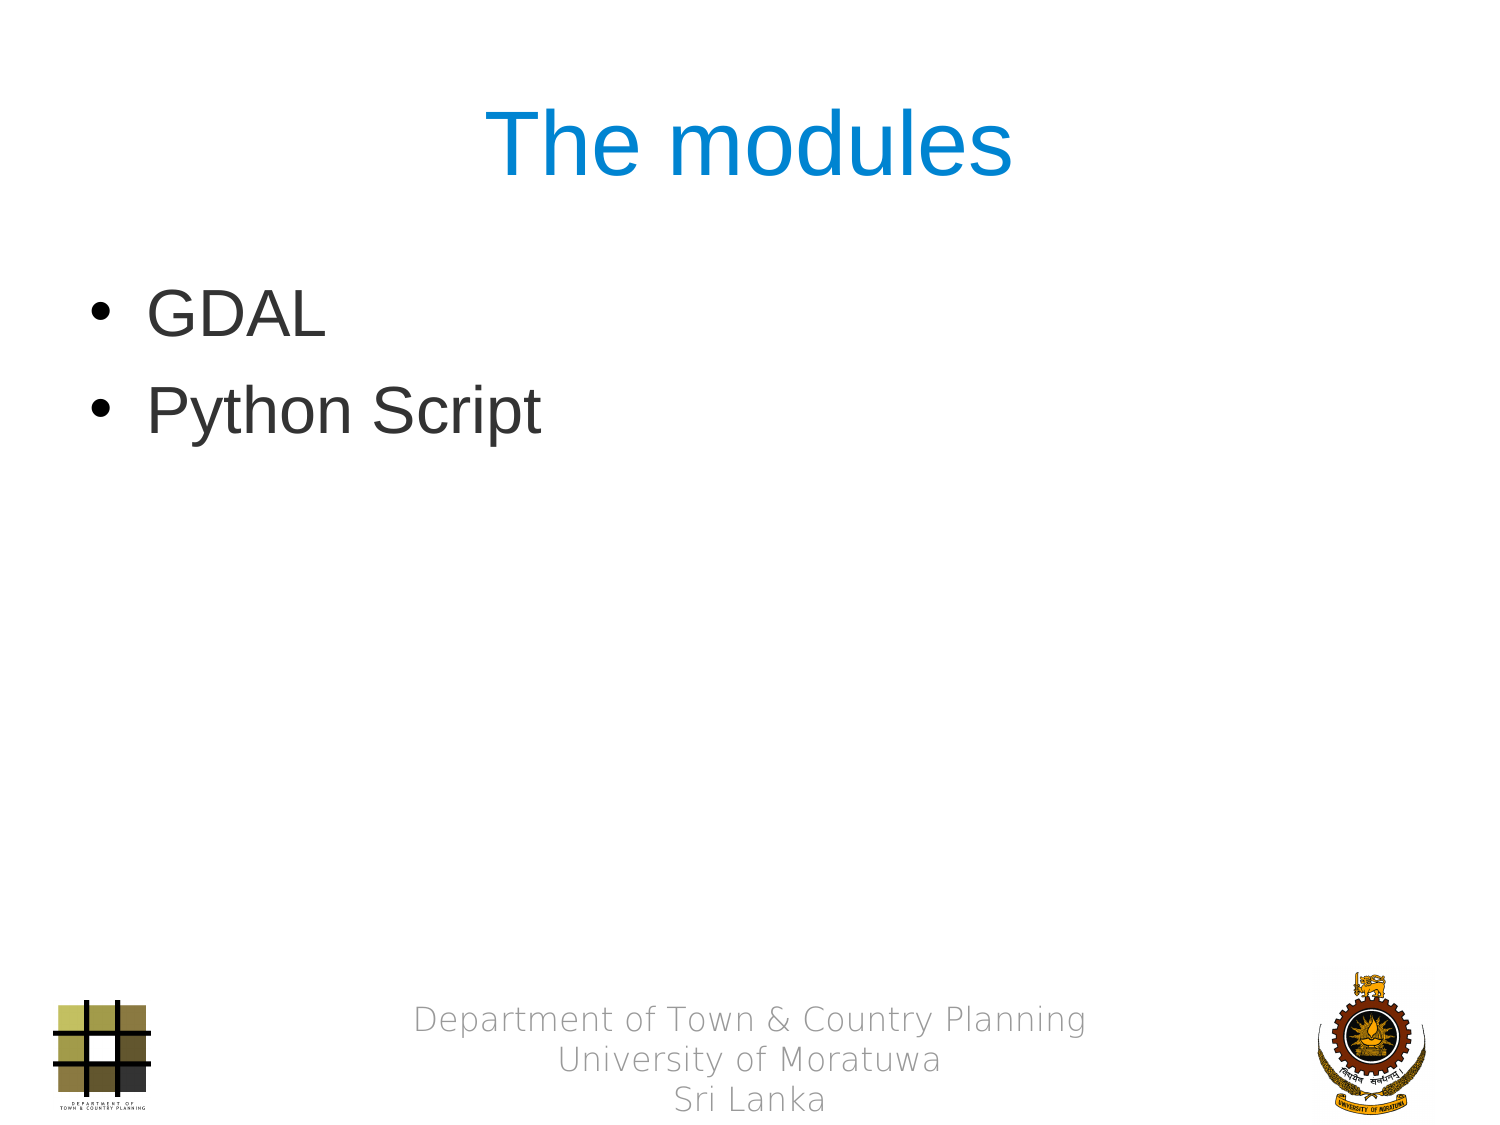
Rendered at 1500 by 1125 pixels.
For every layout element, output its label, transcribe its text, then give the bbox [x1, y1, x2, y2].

picture [53, 1000, 151, 1110]
title The modules [75, 45, 1426, 233]
picture [1312, 966, 1435, 1125]
list GDAL Python Script [75, 262, 1426, 916]
